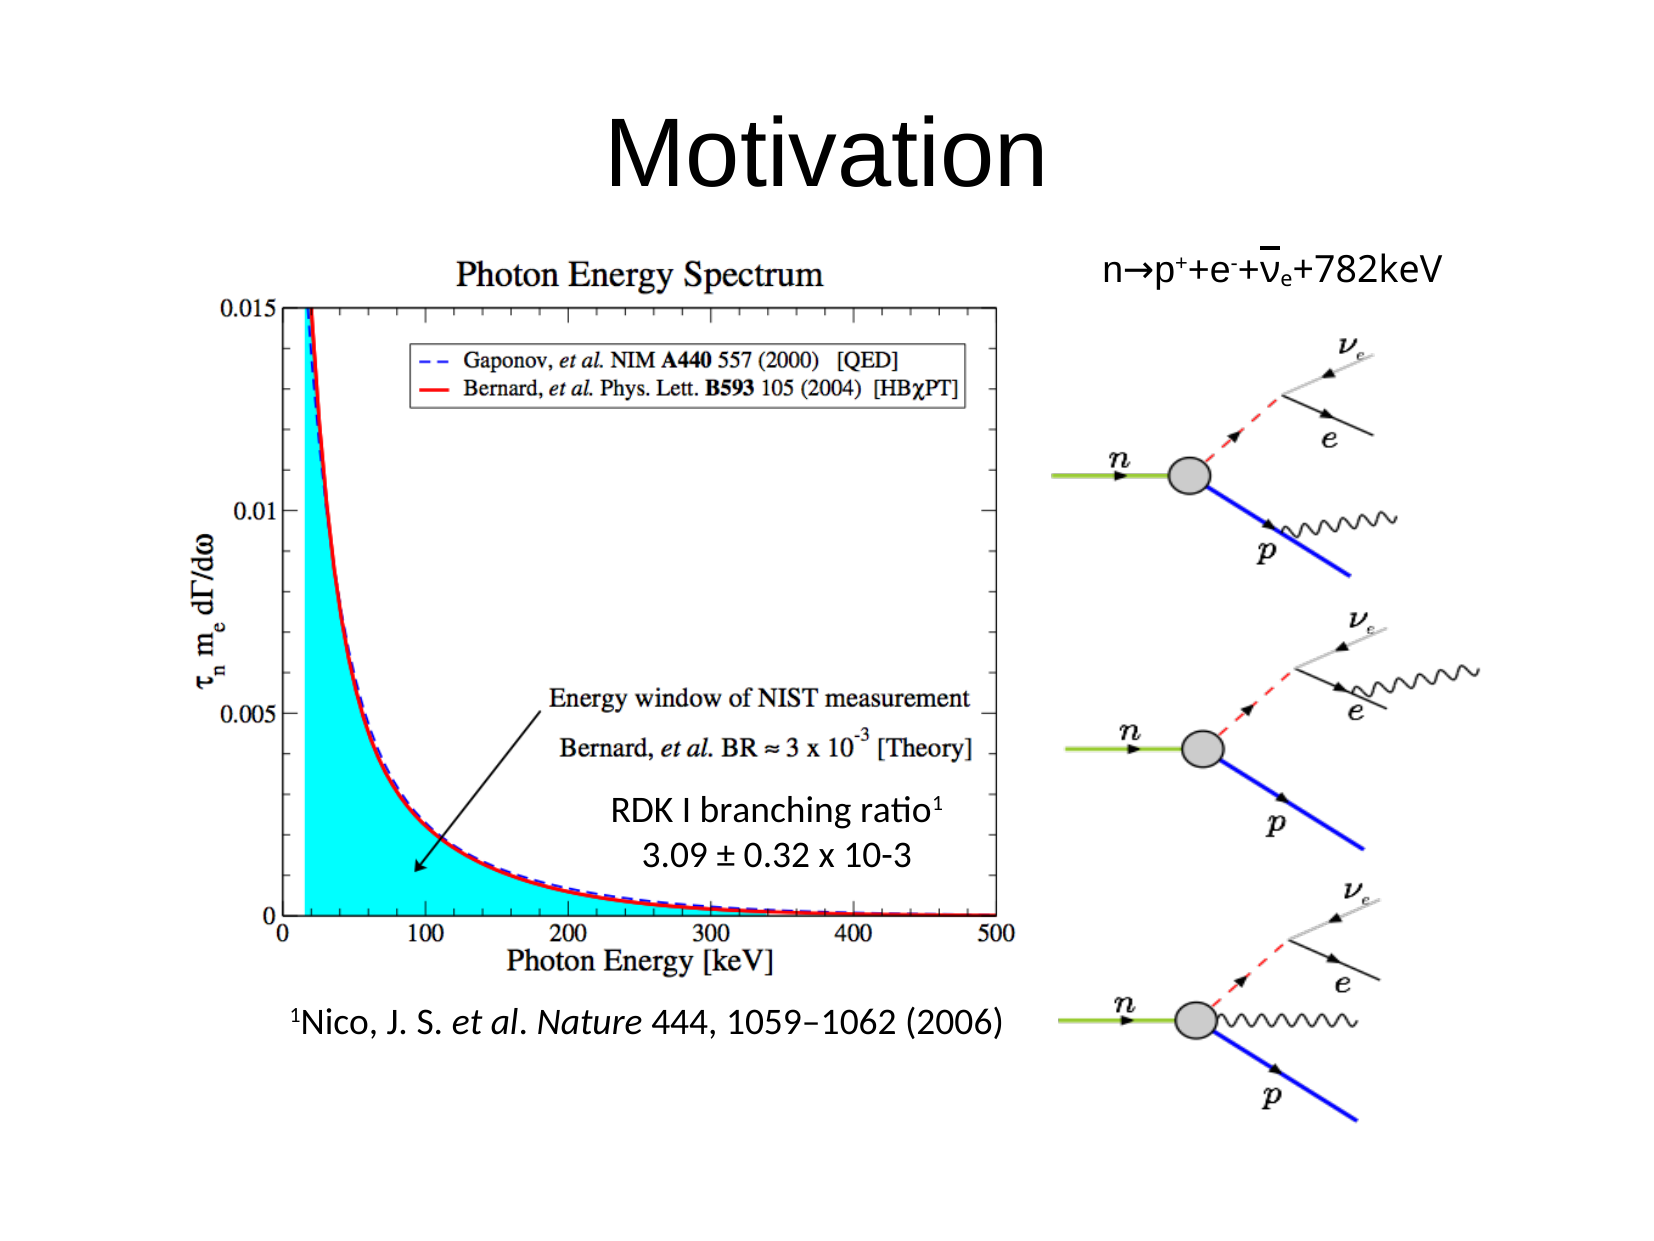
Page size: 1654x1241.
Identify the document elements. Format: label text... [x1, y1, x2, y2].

text_box RDK I branching ratio1 3.09 ± 0.32 x 10-3 [595, 777, 958, 883]
text_box 1Nico, J. S. et al. Nature 444, 1059–1062 (2006) [274, 990, 1025, 1050]
title Motivation [82, 49, 1571, 257]
picture [187, 240, 1019, 985]
text_box n→p++e-+νe+782keV [1087, 235, 1463, 312]
picture [1050, 337, 1482, 1126]
